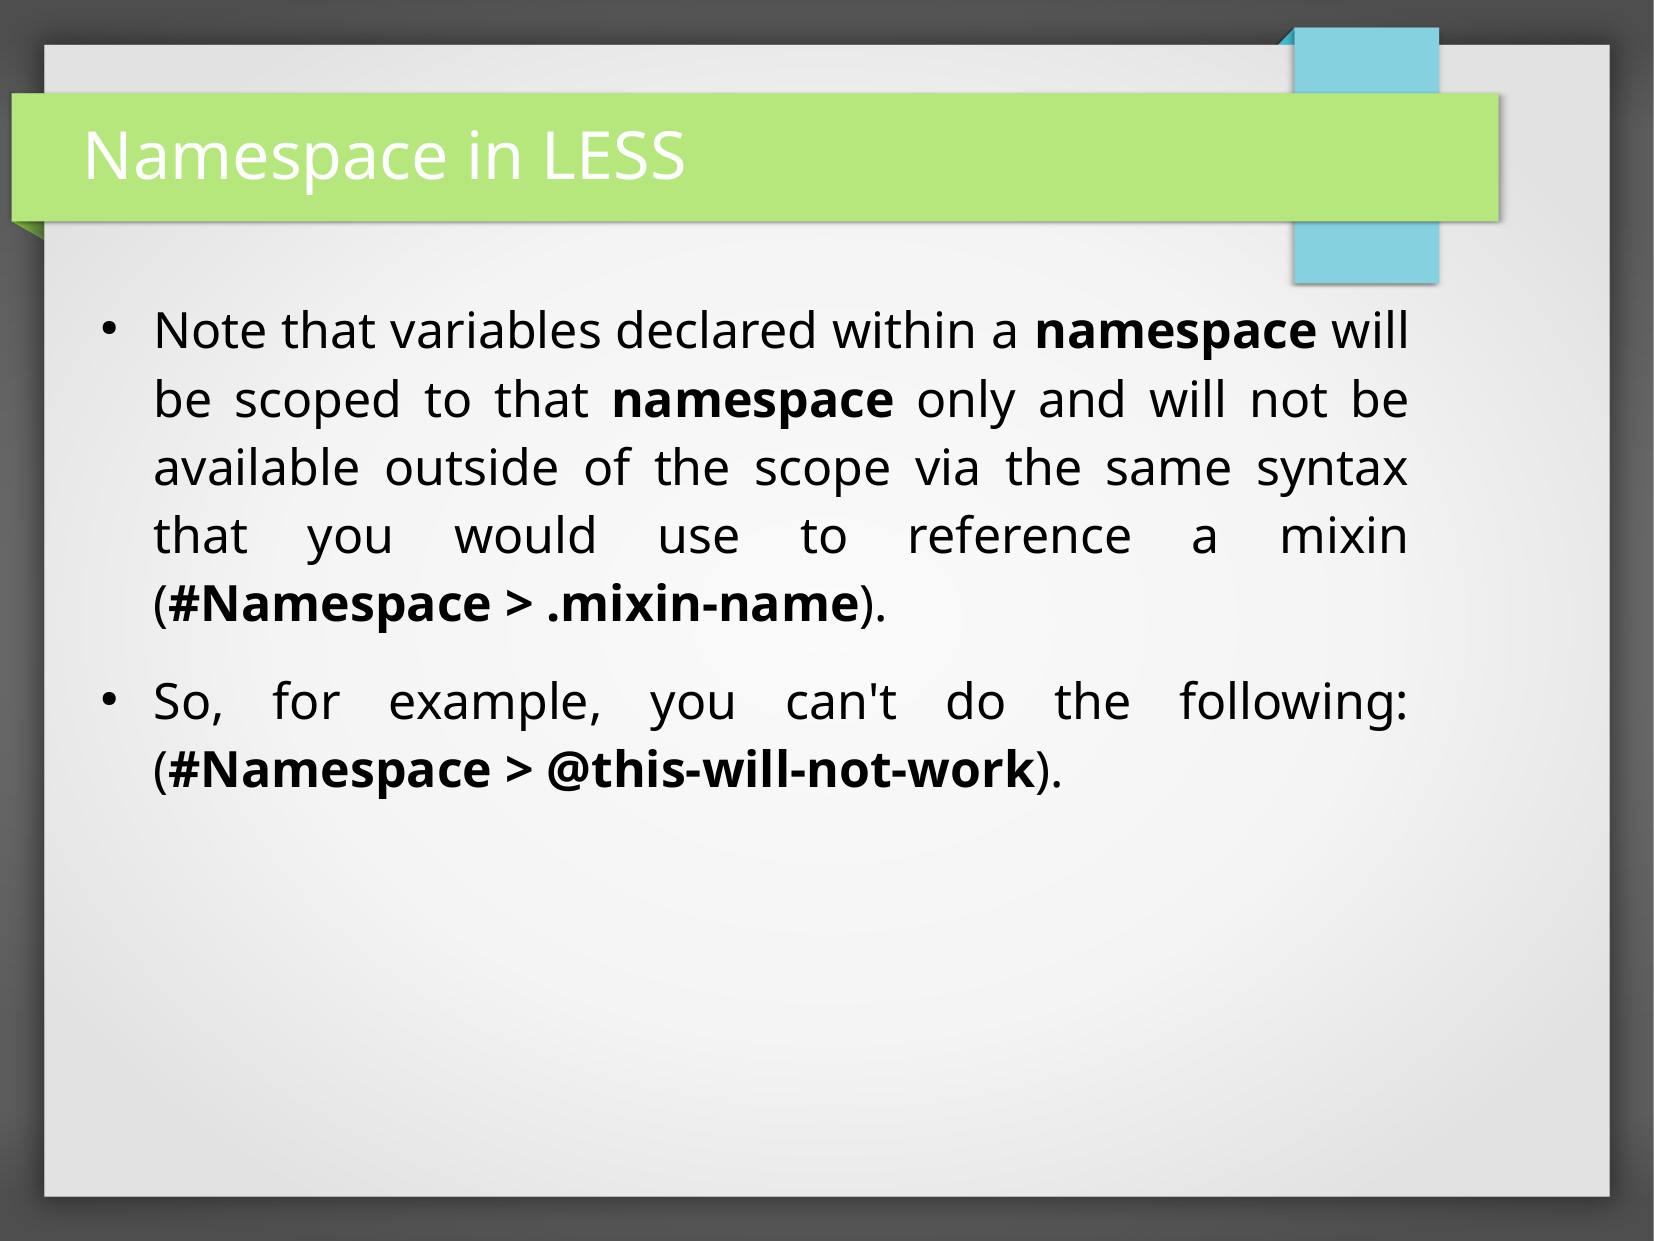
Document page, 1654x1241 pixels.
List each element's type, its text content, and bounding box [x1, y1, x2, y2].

picture [0, 0, 1654, 1241]
list Note that variables declared within a namespace will be scoped to that namespace only and will not be available outside of the scope via the same syntax that you would use to reference a mixin (#Namespace > .mixin-name). So, for example, you can't do the following: (#Namespace > @this-will-not-work). [82, 295, 1411, 1015]
title Namespace in LESS [82, 94, 1264, 213]
